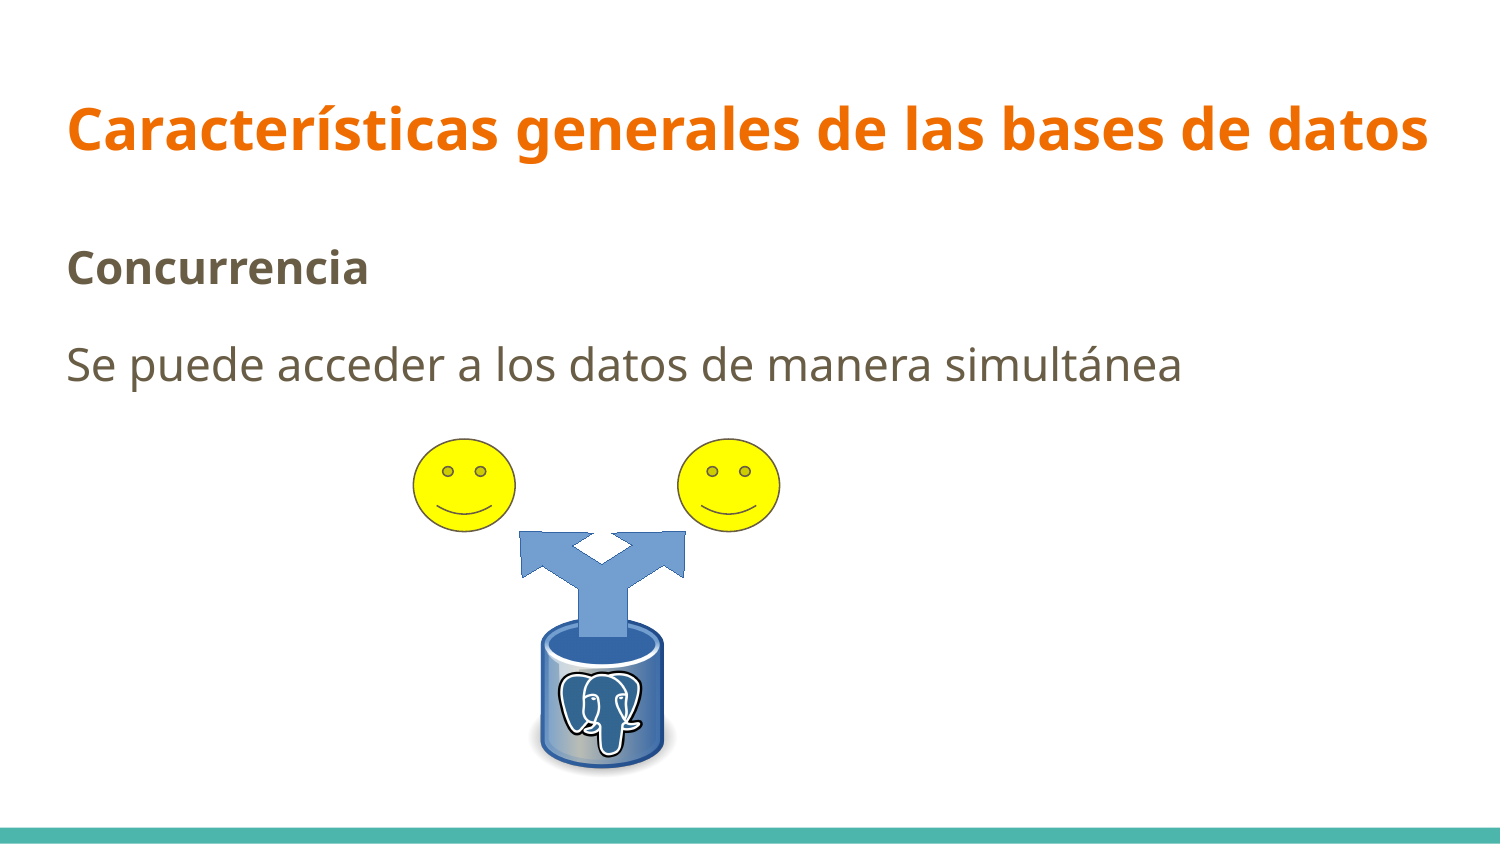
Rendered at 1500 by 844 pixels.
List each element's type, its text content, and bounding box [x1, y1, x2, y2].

text_box [519, 531, 686, 638]
text_box [413, 439, 516, 532]
list Concurrencia Se puede acceder a los datos de manera simultánea [51, 211, 1449, 754]
text_box [677, 439, 780, 532]
title Características generales de las bases de datos [51, 72, 1449, 189]
picture [519, 614, 686, 780]
